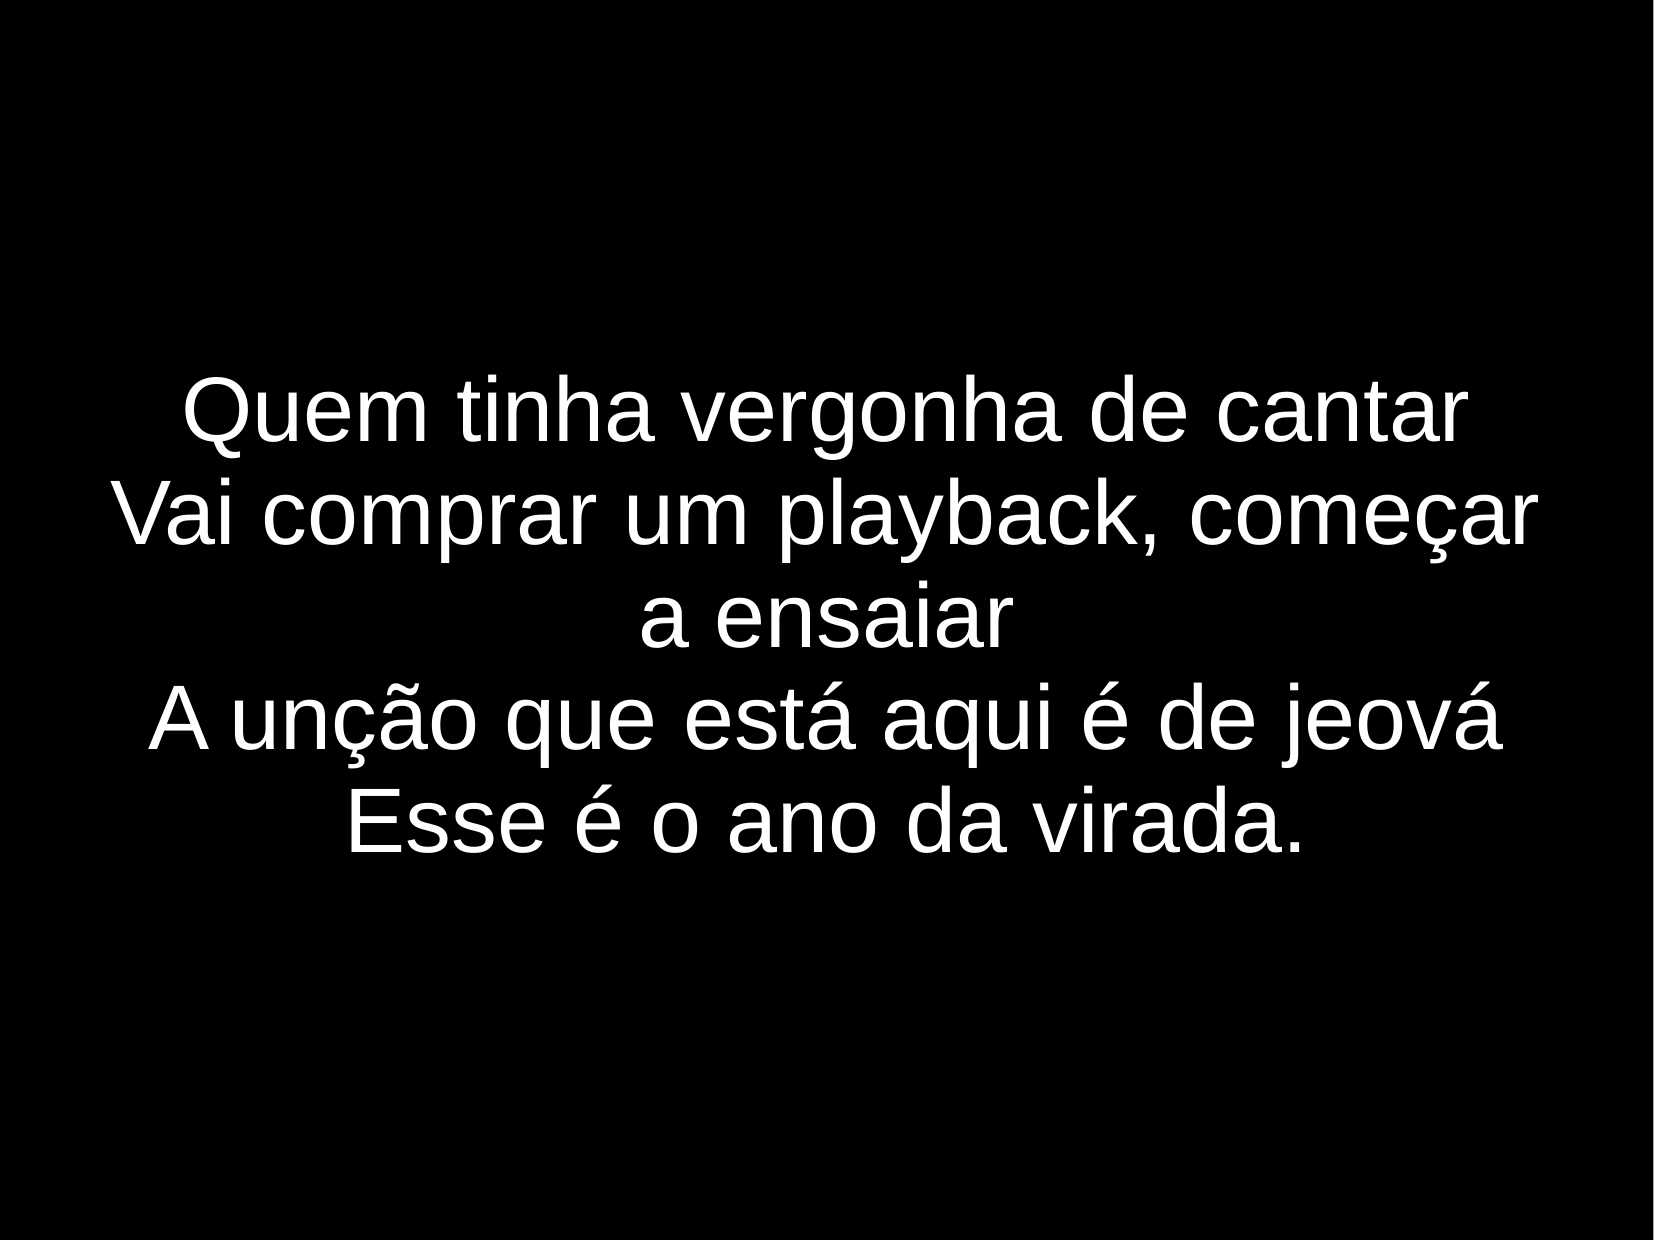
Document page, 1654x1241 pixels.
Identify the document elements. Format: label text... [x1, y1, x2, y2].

subtitle Quem tinha vergonha de cantar Vai comprar um playback, começar a ensaiar A unção que está aqui é de jeová Esse é o ano da virada. [82, 49, 1571, 1182]
